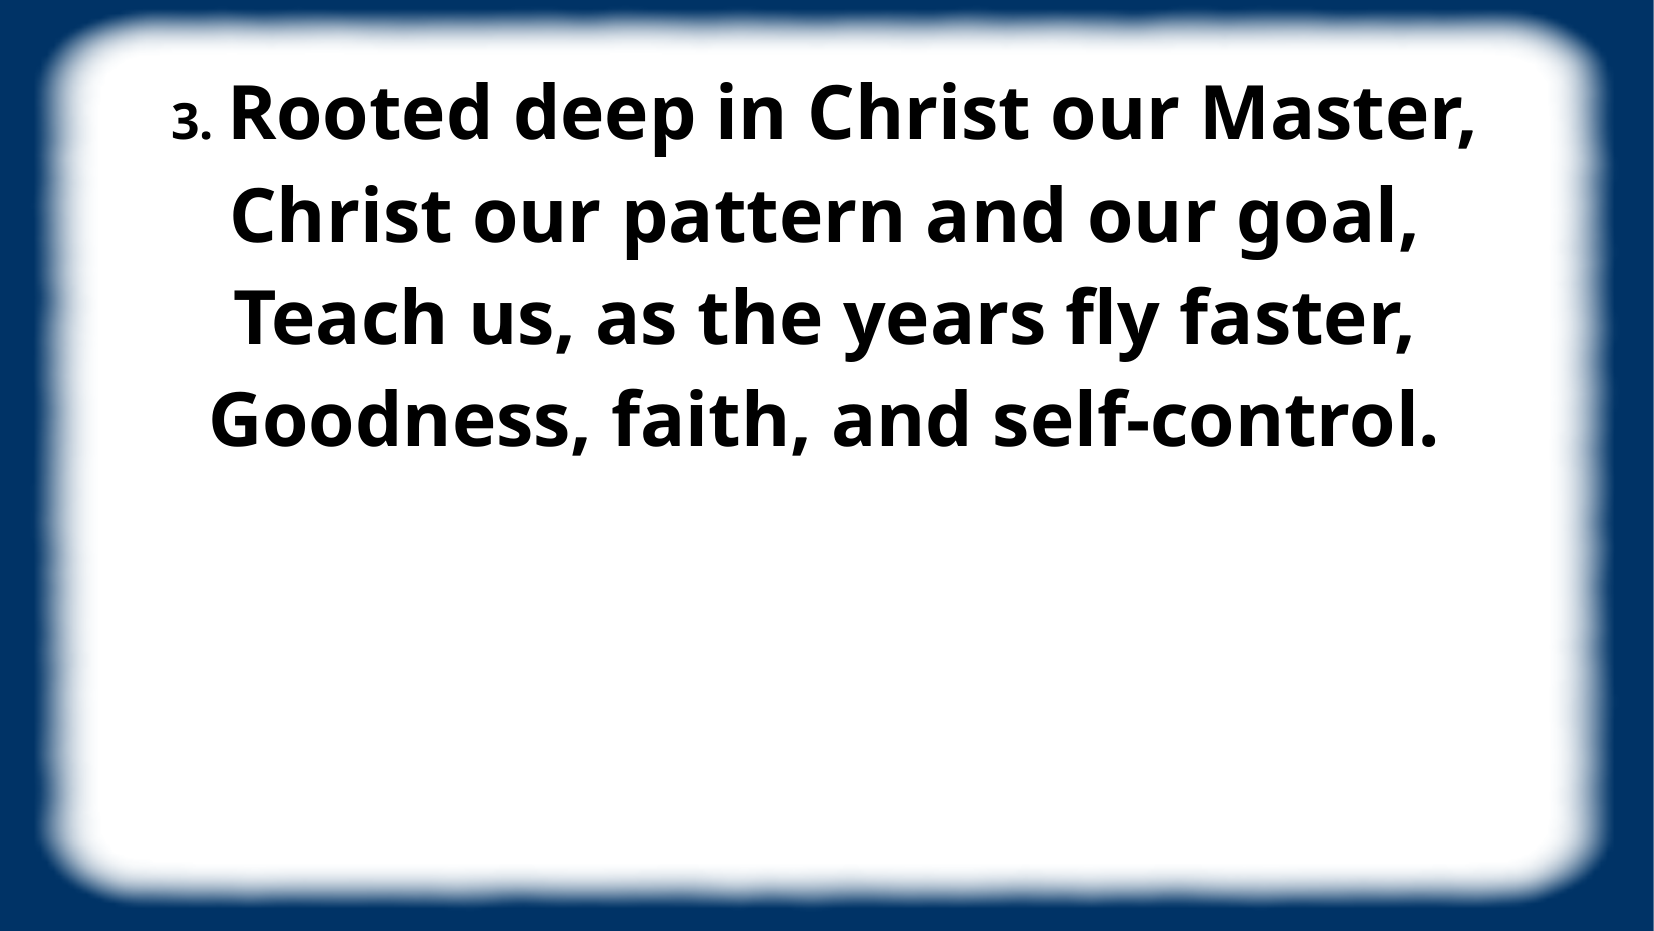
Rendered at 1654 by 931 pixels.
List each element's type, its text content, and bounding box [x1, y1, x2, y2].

text_box 3. Rooted deep in Christ our Master, Christ our pattern and our goal, Teach us, as the years fly faster, Goodness, faith, and self-control. [90, 52, 1561, 466]
picture [0, 0, 1654, 931]
